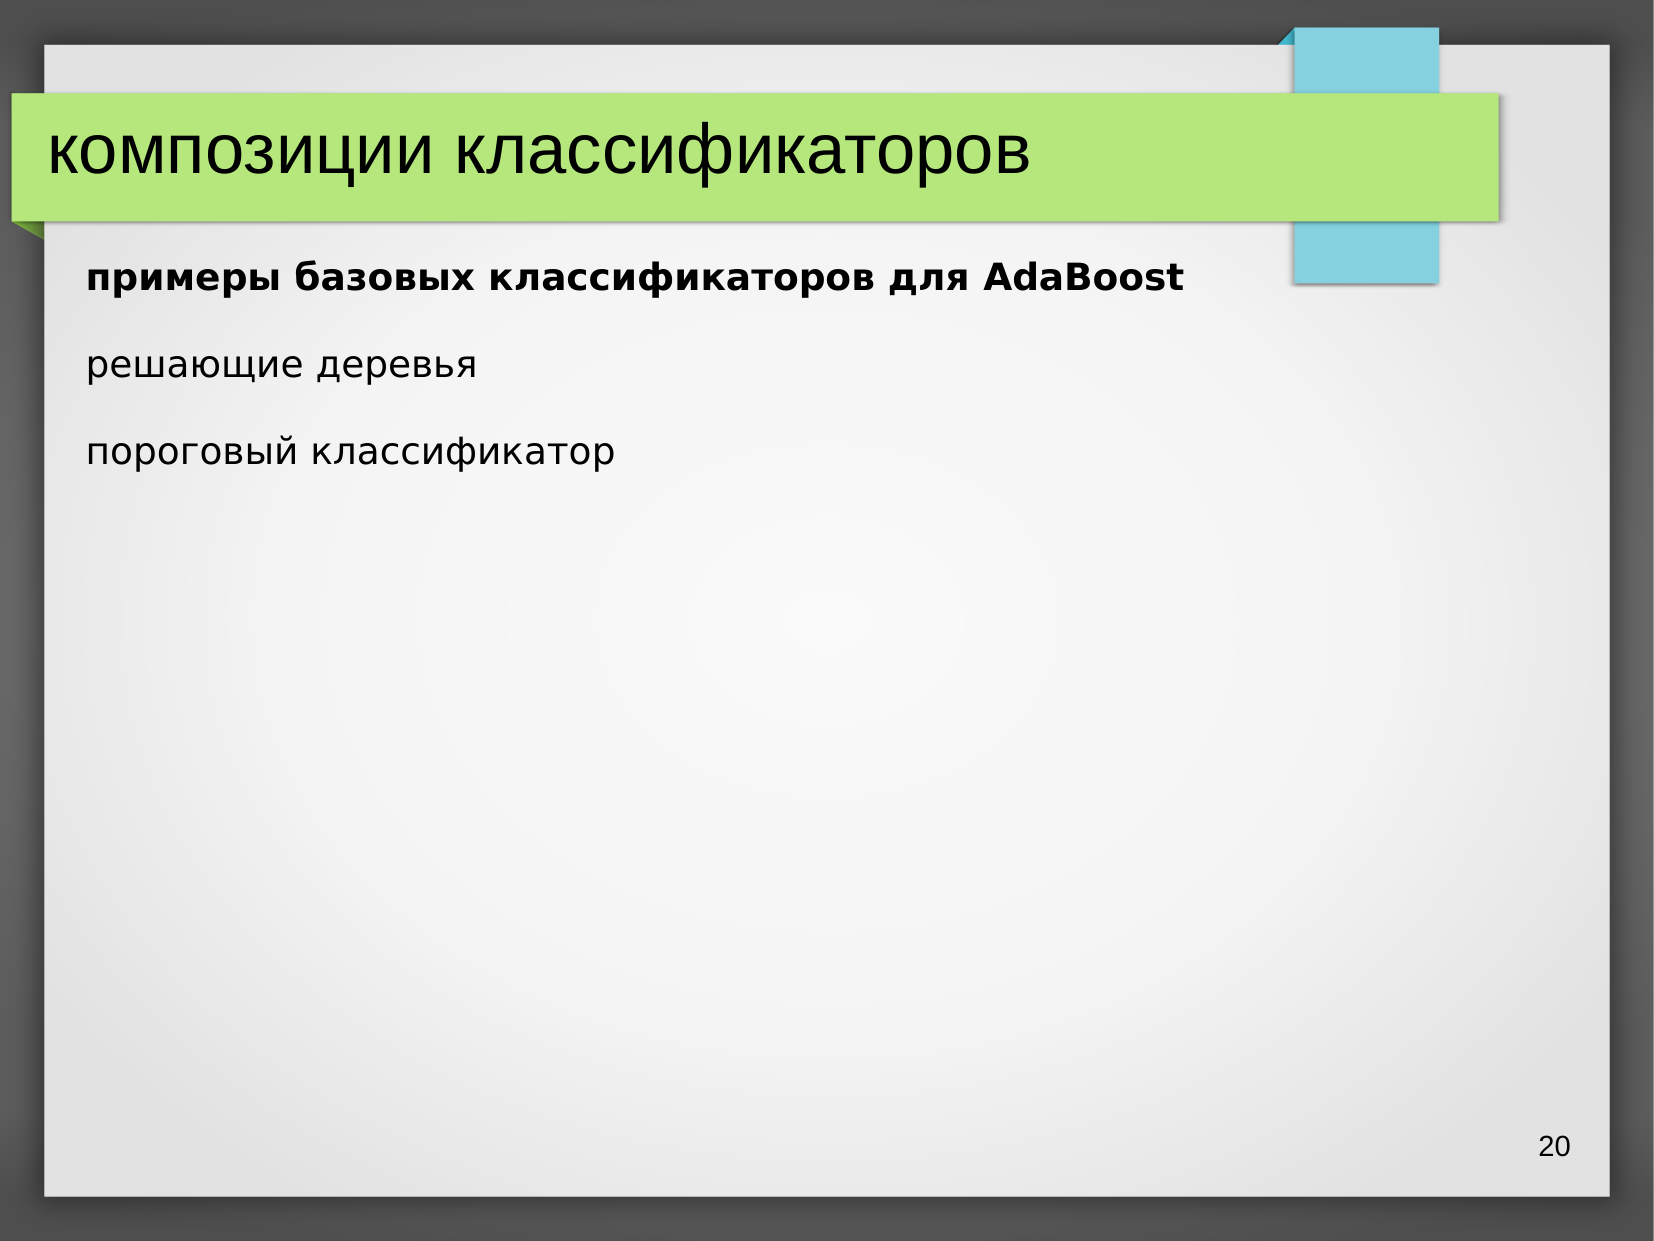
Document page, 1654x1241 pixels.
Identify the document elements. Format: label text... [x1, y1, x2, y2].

text_box примеры базовых классификаторов для AdaBoost решающие деревья пороговый классификатор [70, 248, 1264, 508]
picture [0, 0, 1654, 1241]
title композиции классификаторов [47, 109, 1501, 189]
